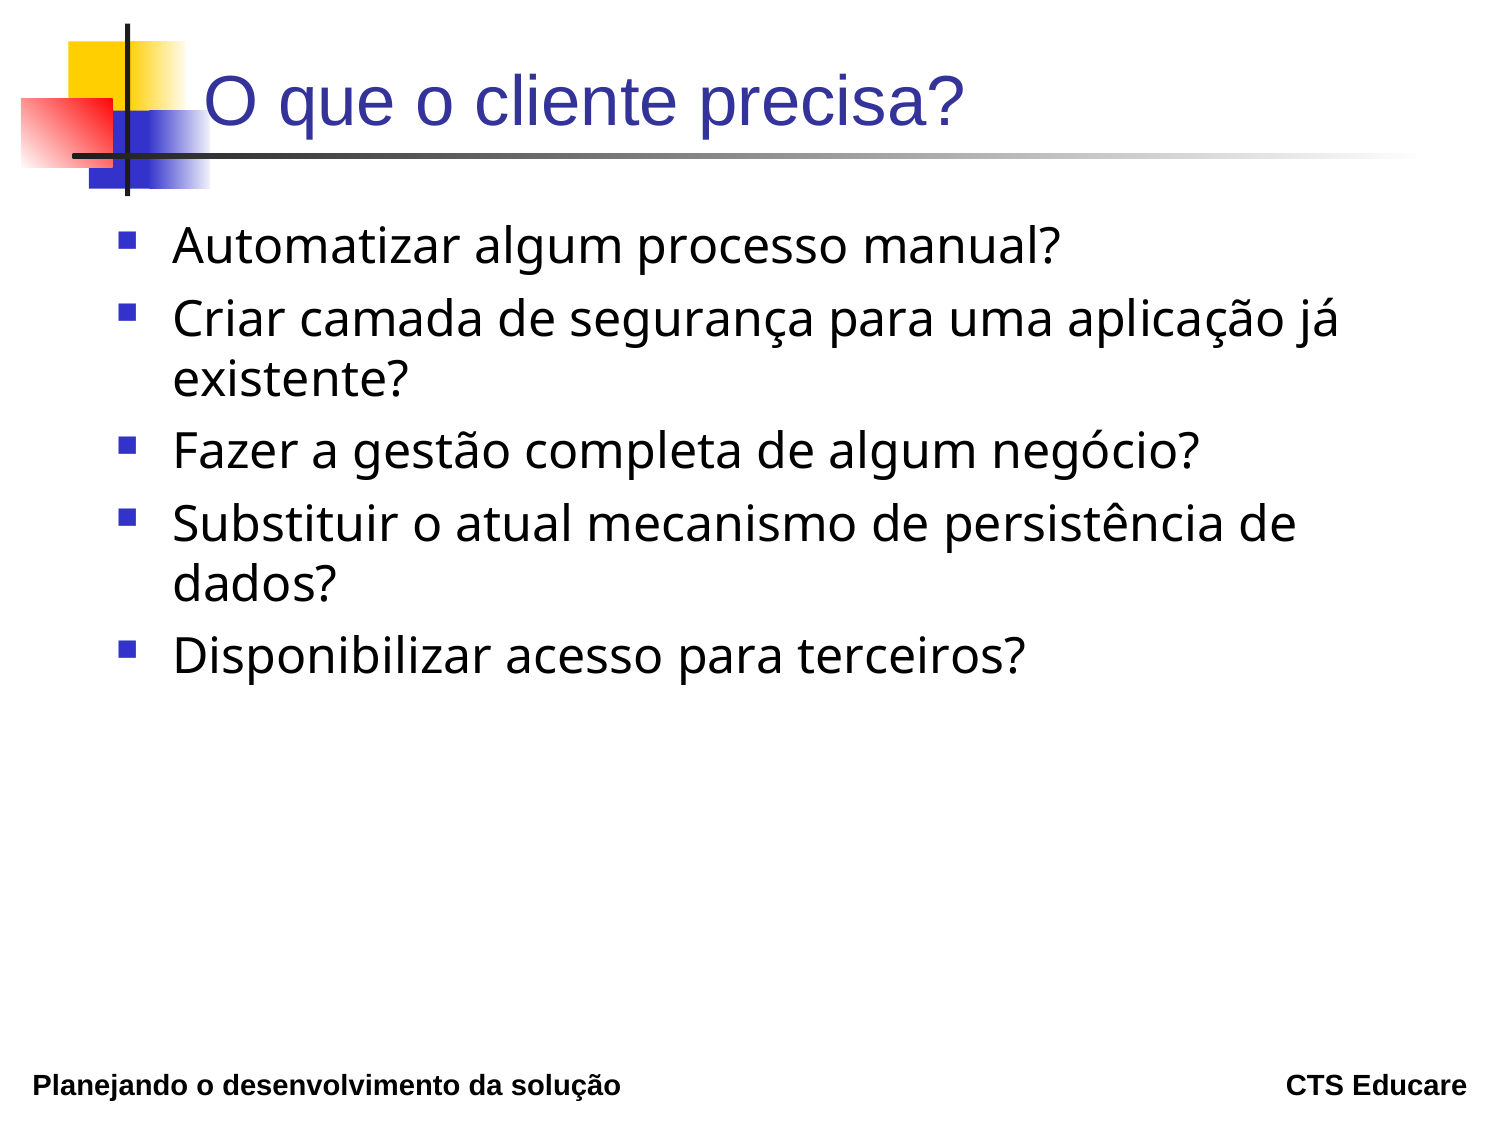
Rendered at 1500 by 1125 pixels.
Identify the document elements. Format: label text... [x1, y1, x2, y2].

list Automatizar algum processo manual? Criar camada de segurança para uma aplicação já existente? Fazer a gestão completa de algum negócio? Substituir o atual mecanismo de persistência de dados? Disponibilizar acesso para terceiros? [100, 206, 1447, 1024]
title O que o cliente precisa? [188, 46, 1468, 149]
